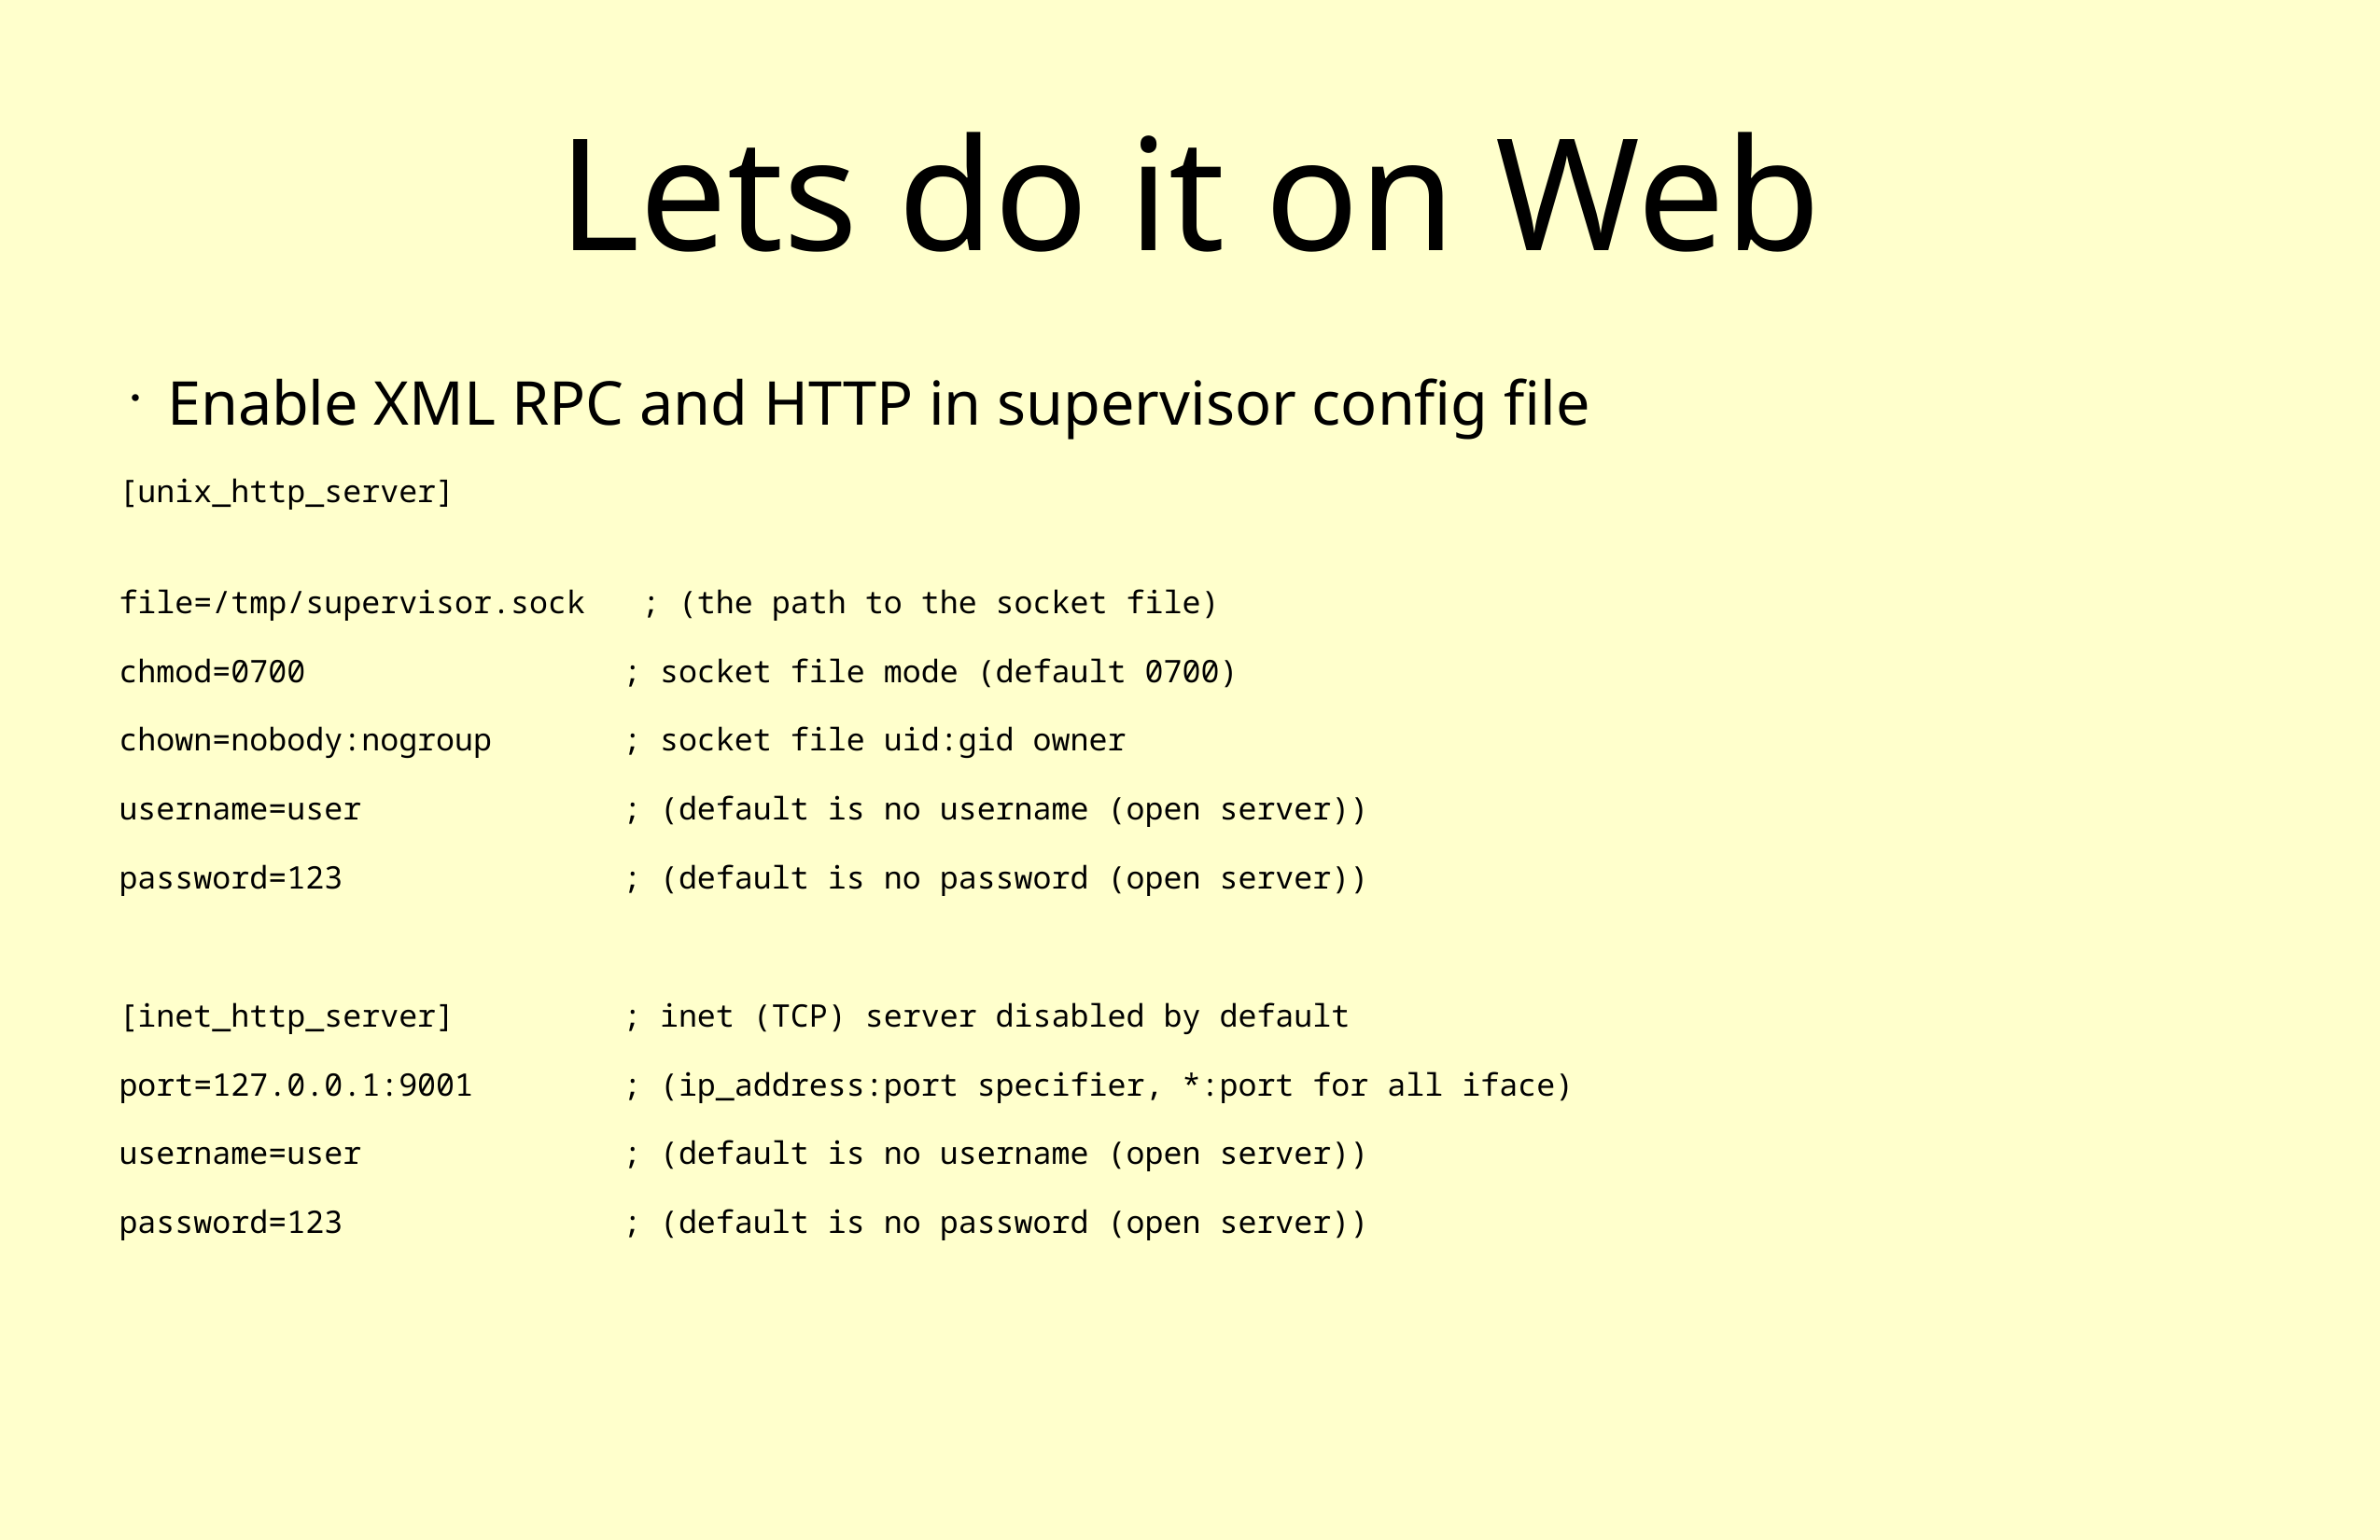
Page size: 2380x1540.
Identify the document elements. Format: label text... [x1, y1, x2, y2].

title Lets do it on Web [119, 61, 2261, 319]
list Enable XML RPC and HTTP in supervisor config file [unix_http_server] file=/tmp/supervisor.sock ; (the path to the socket file) chmod=0700 ; socket file mode (default 0700) chown=nobody:nogroup ; socket file uid:gid owner username=user ; (default is no username (open server)) password=123 ; (default is no password (open server)) [inet_http_server] ; inet (TCP) server disabled by default port=127.0.0.1:9001 ; (ip_address:port specifier, *:port for all iface) username=user ; (default is no username (open server)) password=123 ; (default is no password (open server)) [119, 360, 2261, 1253]
